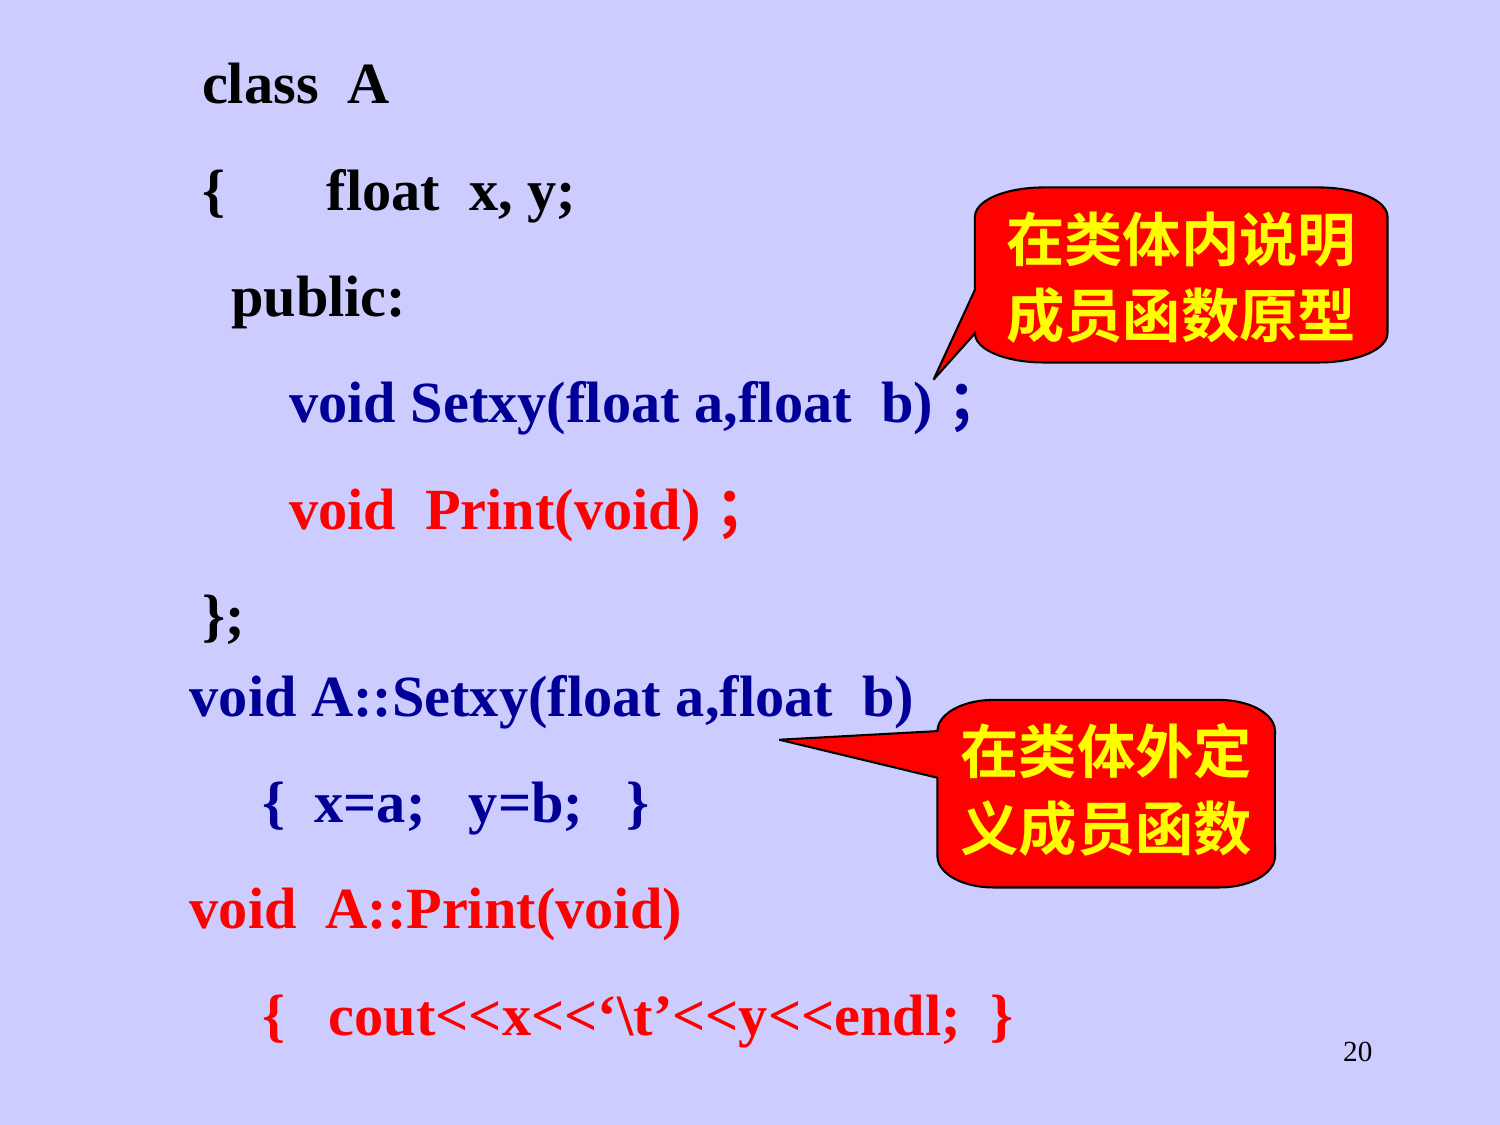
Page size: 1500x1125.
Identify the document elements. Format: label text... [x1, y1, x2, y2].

text_box void A::Setxy(float a,float b) { x=a; y=b; } void A::Print(void) { cout<<x<<‘\t’<<y<<endl; } [174, 650, 1138, 1055]
text_box <编号> [1074, 1025, 1388, 1101]
text_box 在类体外定义成员函数 [779, 699, 1276, 888]
text_box class A { float x, y; public: void Setxy(float a,float b)； void Print(void)； }; [187, 37, 1119, 650]
text_box 在类体内说明成员函数原型 [933, 187, 1388, 380]
